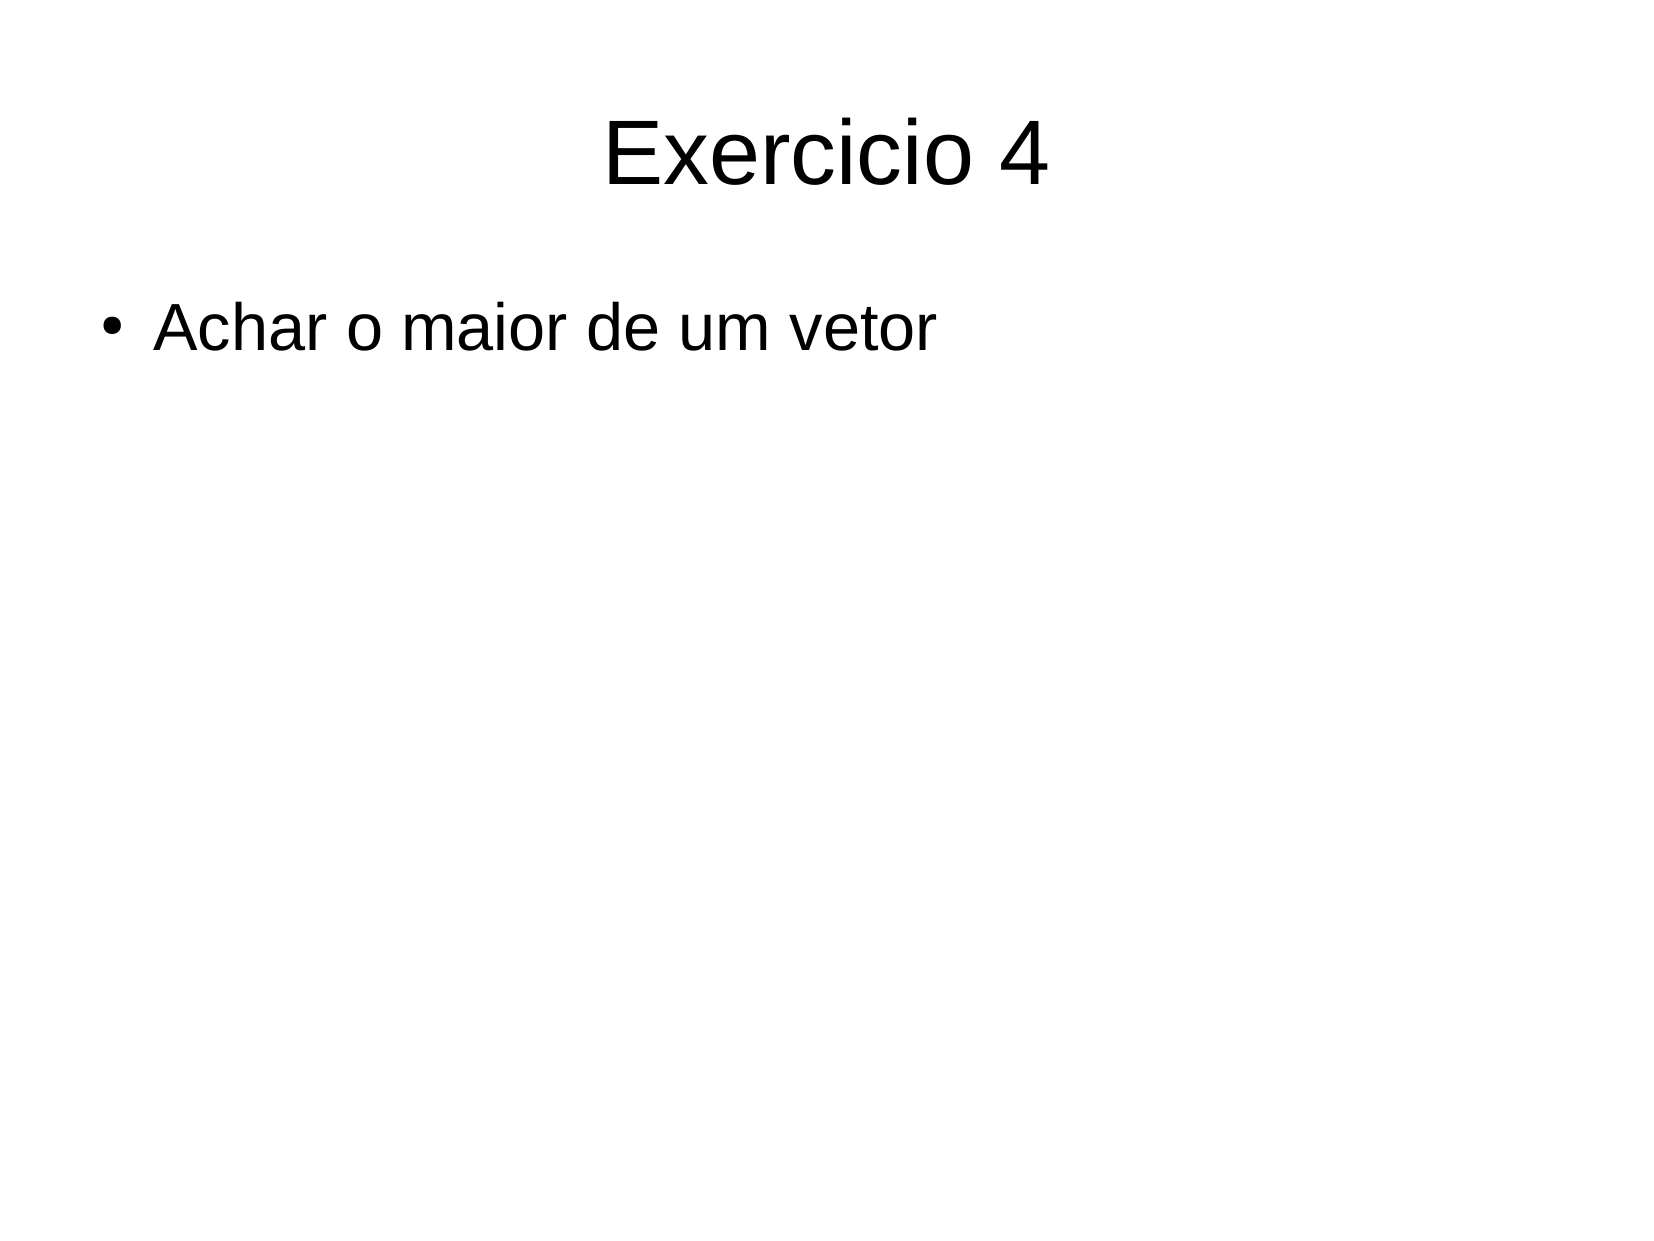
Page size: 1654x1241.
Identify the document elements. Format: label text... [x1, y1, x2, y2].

title Exercicio 4 [82, 49, 1571, 257]
list Achar o maior de um vetor [82, 290, 1571, 1109]
